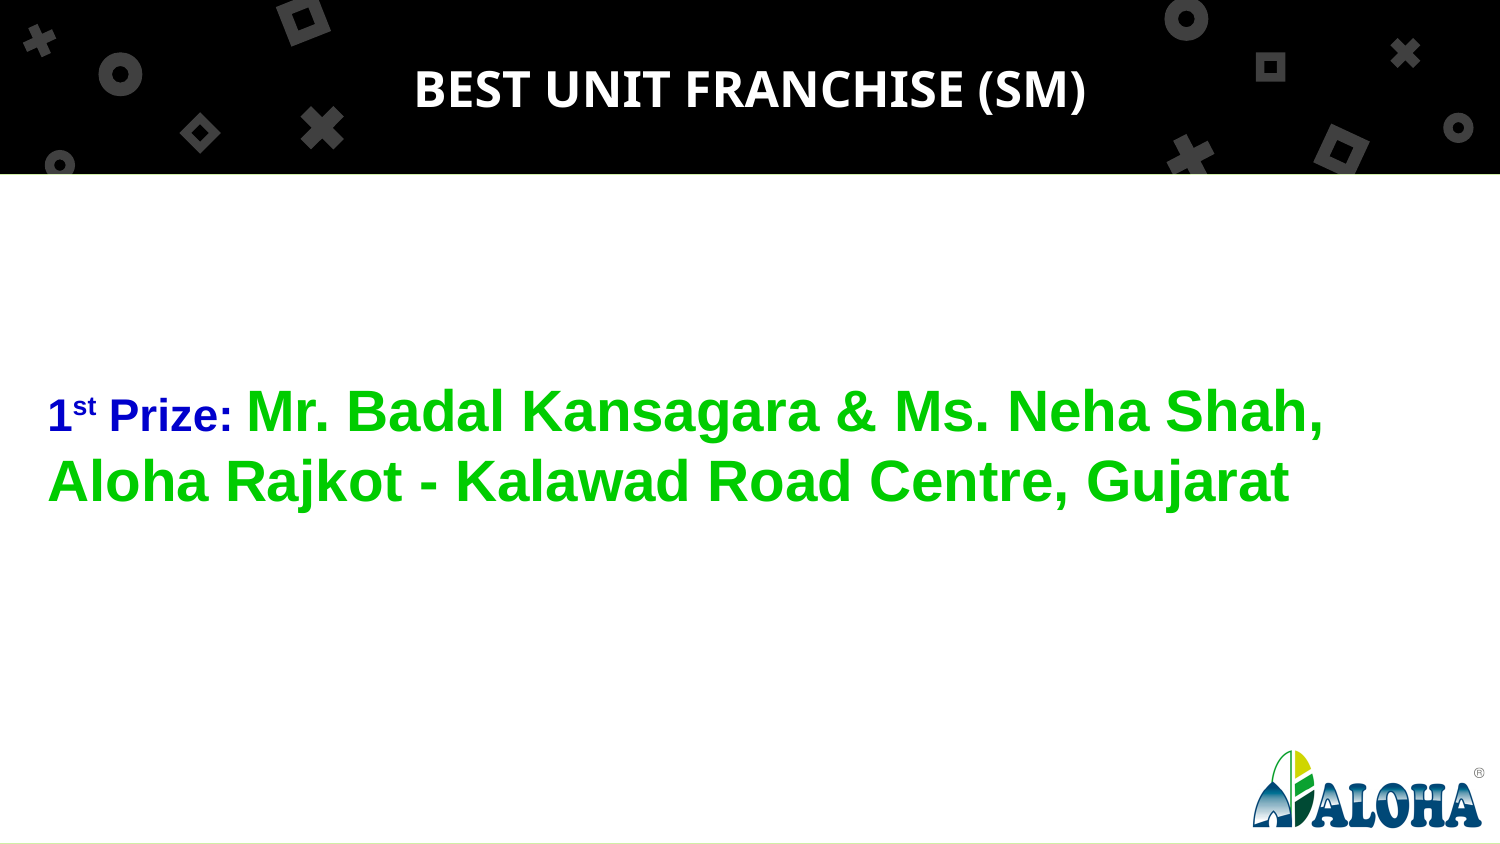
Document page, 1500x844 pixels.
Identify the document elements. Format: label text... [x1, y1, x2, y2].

text_box 1st Prize: Mr. Badal Kansagara & Ms. Neha Shah, Aloha Rajkot - Kalawad Road Centre, Gujarat [47, 153, 1465, 733]
text_box BEST UNIT FRANCHISE (SM) [75, 0, 1425, 153]
picture [1245, 744, 1489, 836]
